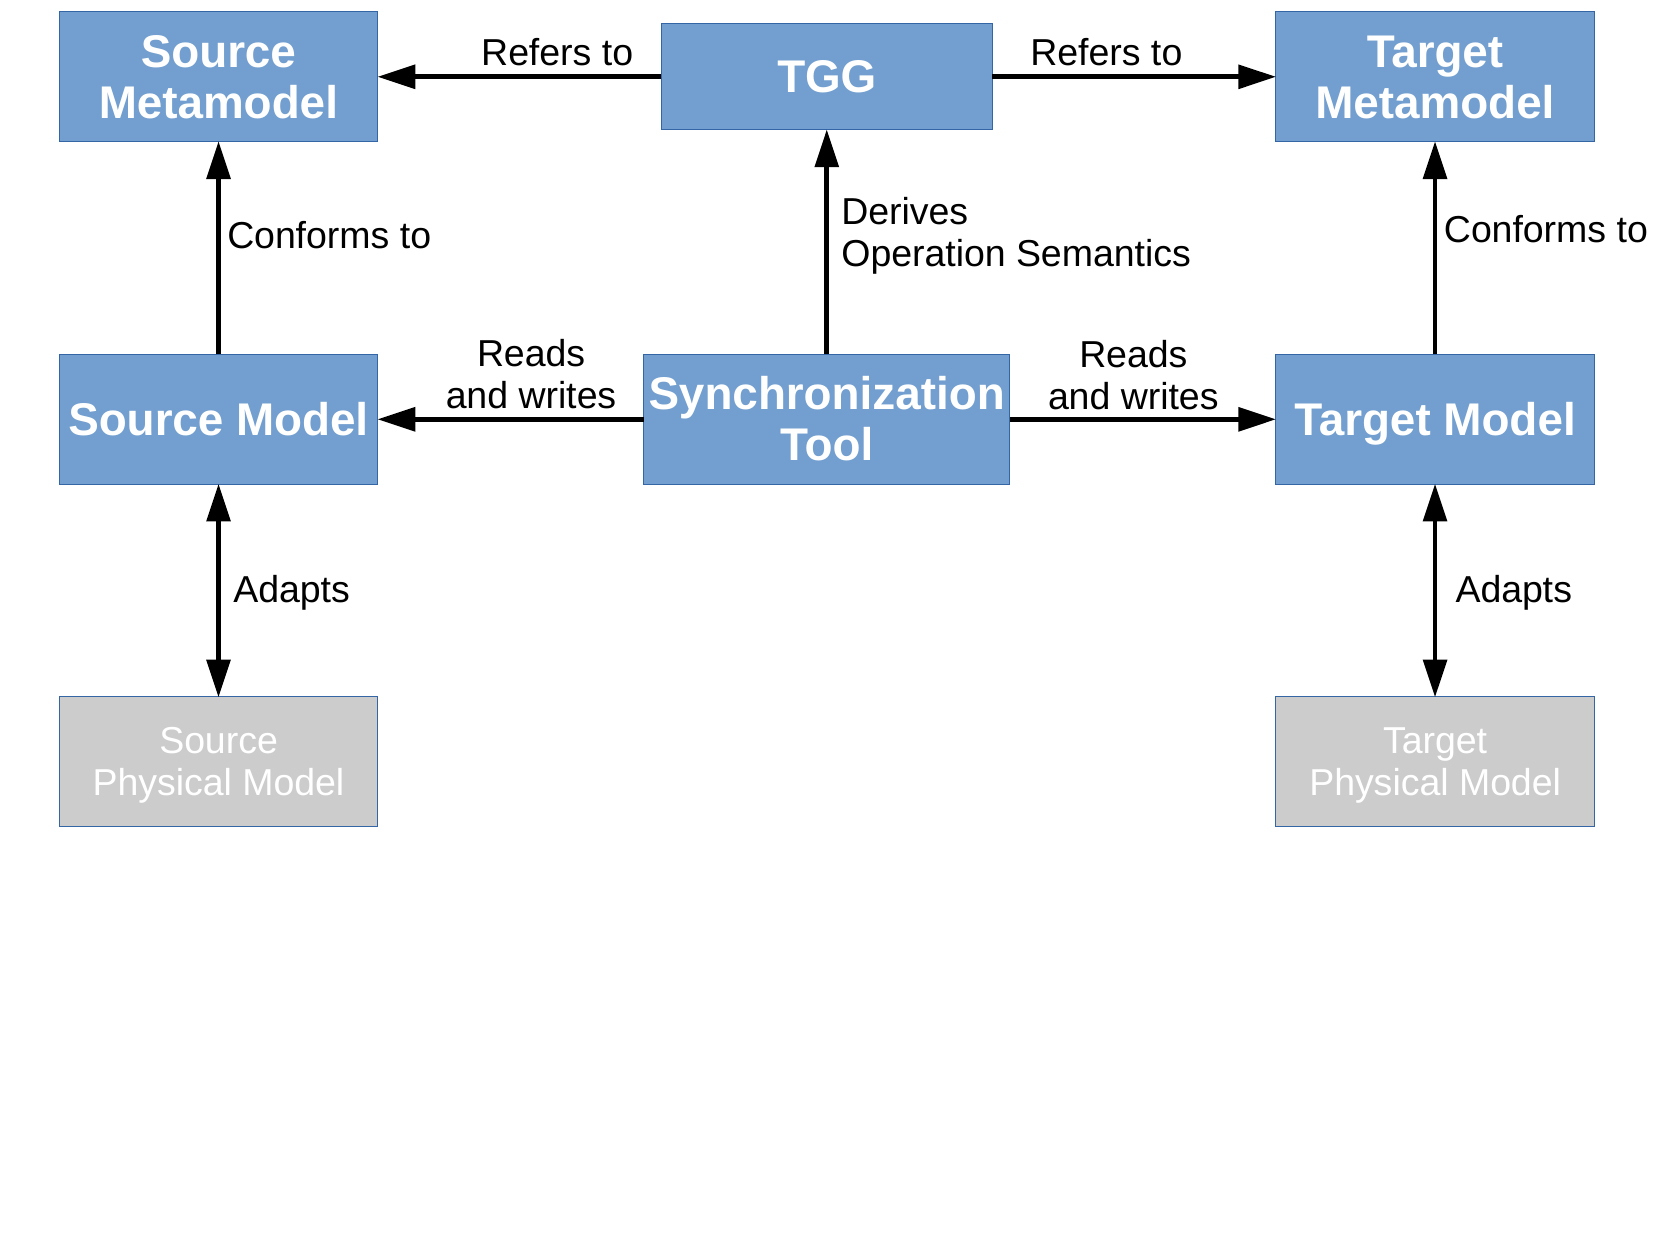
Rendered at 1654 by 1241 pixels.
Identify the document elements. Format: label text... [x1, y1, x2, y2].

text_box Adapts [1440, 561, 1589, 618]
text_box Source Metamodel [59, 11, 378, 142]
text_box Reads and writes [1033, 326, 1234, 426]
text_box Conforms to [212, 206, 449, 264]
text_box Synchronization Tool [643, 354, 1010, 485]
text_box Target Physical Model [1275, 696, 1595, 827]
text_box Target Metamodel [1275, 11, 1595, 142]
text_box Derives Operation Semantics [826, 183, 1217, 282]
text_box Refers to [1015, 23, 1198, 81]
text_box Conforms to [1429, 200, 1654, 258]
text_box Refers to [466, 23, 649, 81]
text_box TGG [661, 23, 993, 130]
text_box Reads and writes [431, 324, 632, 424]
text_box Adapts [218, 561, 367, 618]
text_box Source Physical Model [59, 696, 378, 827]
text_box Source Model [59, 354, 378, 485]
text_box Target Model [1275, 354, 1595, 485]
